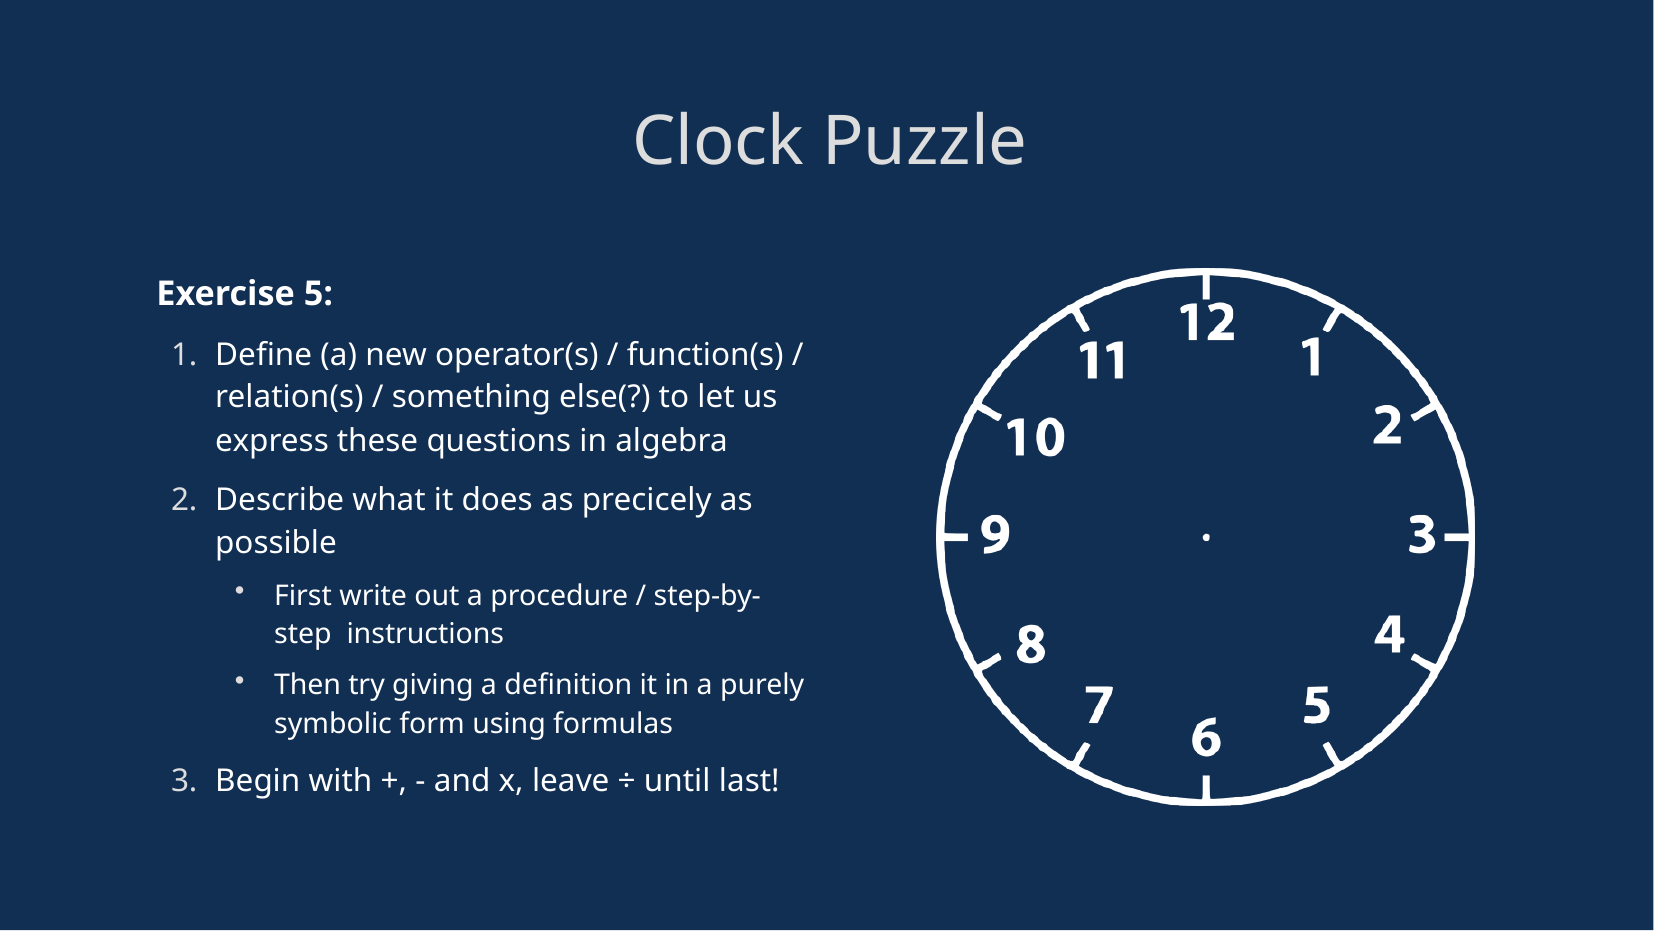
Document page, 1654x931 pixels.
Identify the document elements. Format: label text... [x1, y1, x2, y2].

title Clock Puzzle [97, 56, 1563, 220]
picture [936, 268, 1475, 806]
list Exercise 5: Define (a) new operator(s) / function(s) / relation(s) / something else(?) to let us express these questions in algebra Describe what it does as precicely as possible First write out a procedure / step-by-step instructions Then try giving a definition it in a purely symbolic form using formulas Begin with +, - and x, leave ÷ until last! [97, 268, 813, 806]
